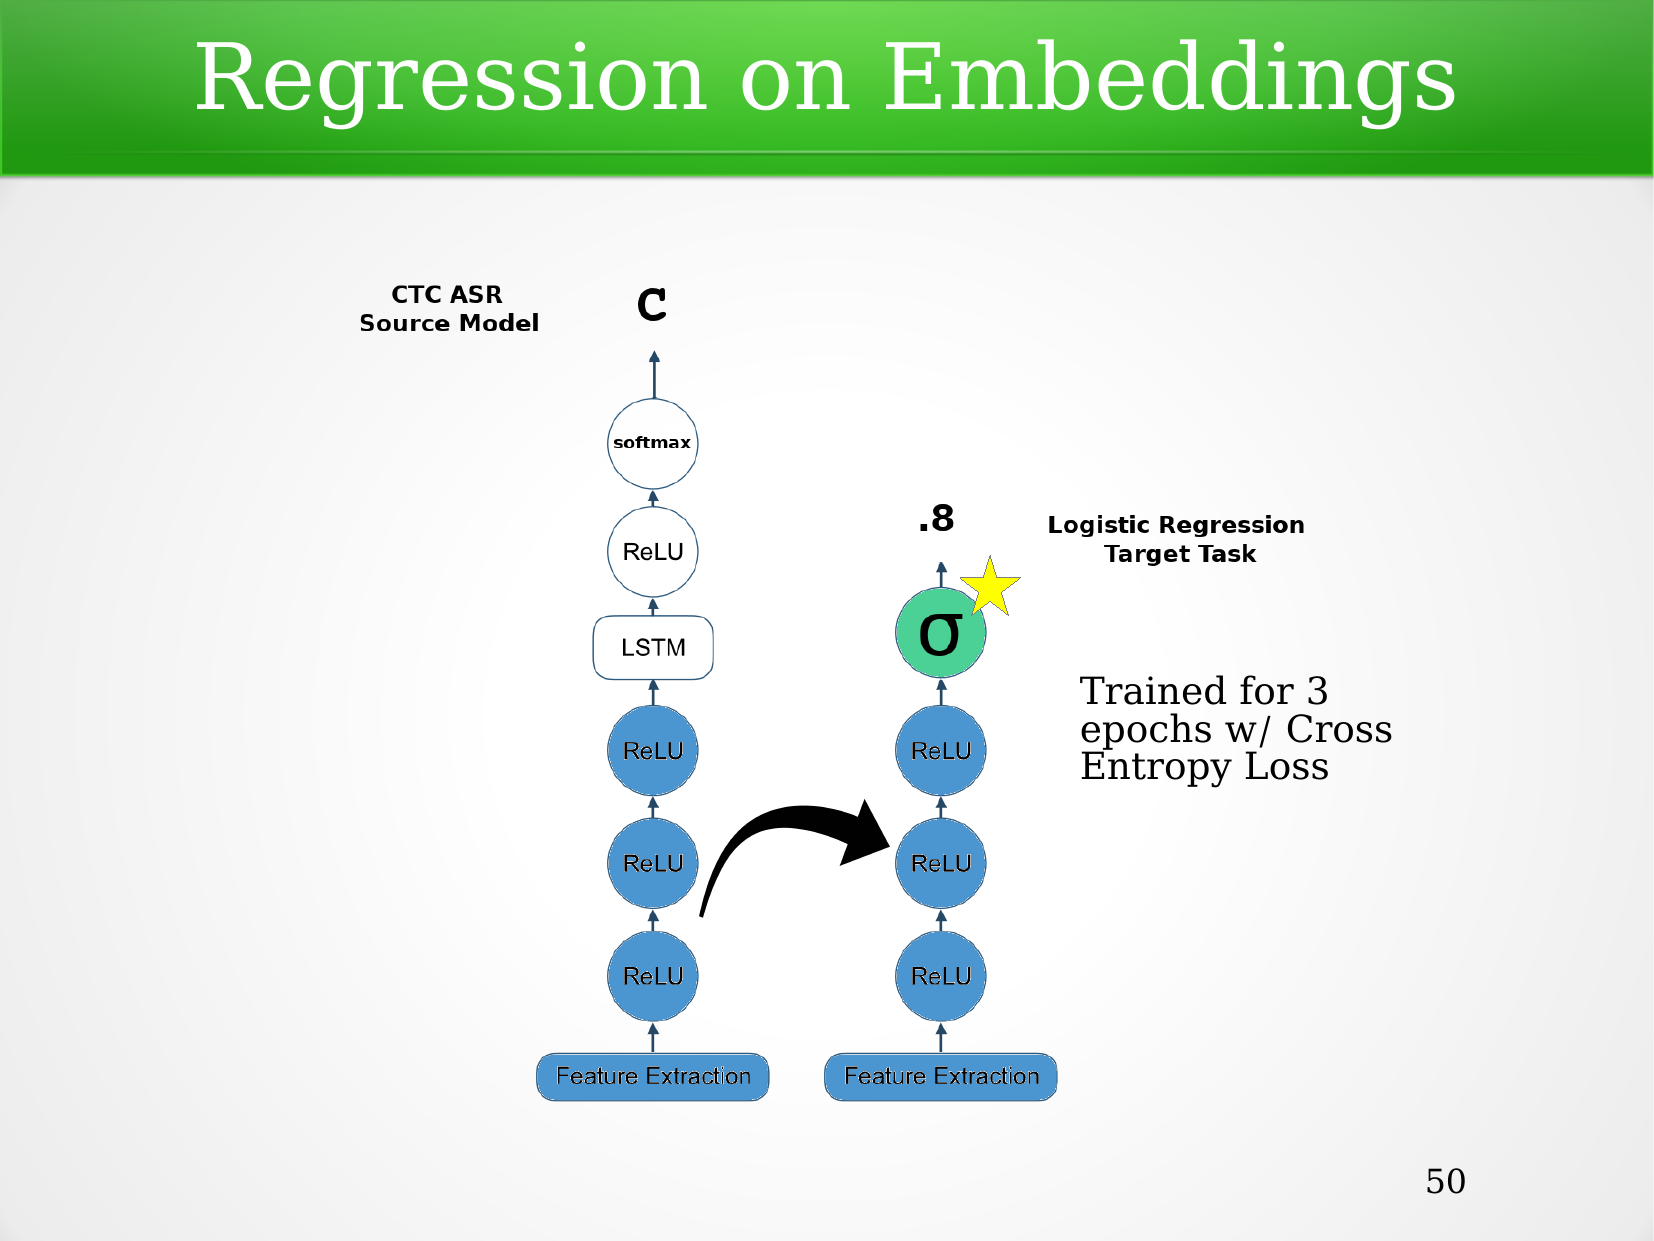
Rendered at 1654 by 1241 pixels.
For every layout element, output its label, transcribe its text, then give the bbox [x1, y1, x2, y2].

picture [0, 0, 1654, 1241]
title Regression on Embeddings [82, 11, 1571, 154]
text_box Trained for 3 epochs w/ Cross Entropy Loss [1065, 667, 1486, 946]
text_box [960, 555, 1021, 616]
